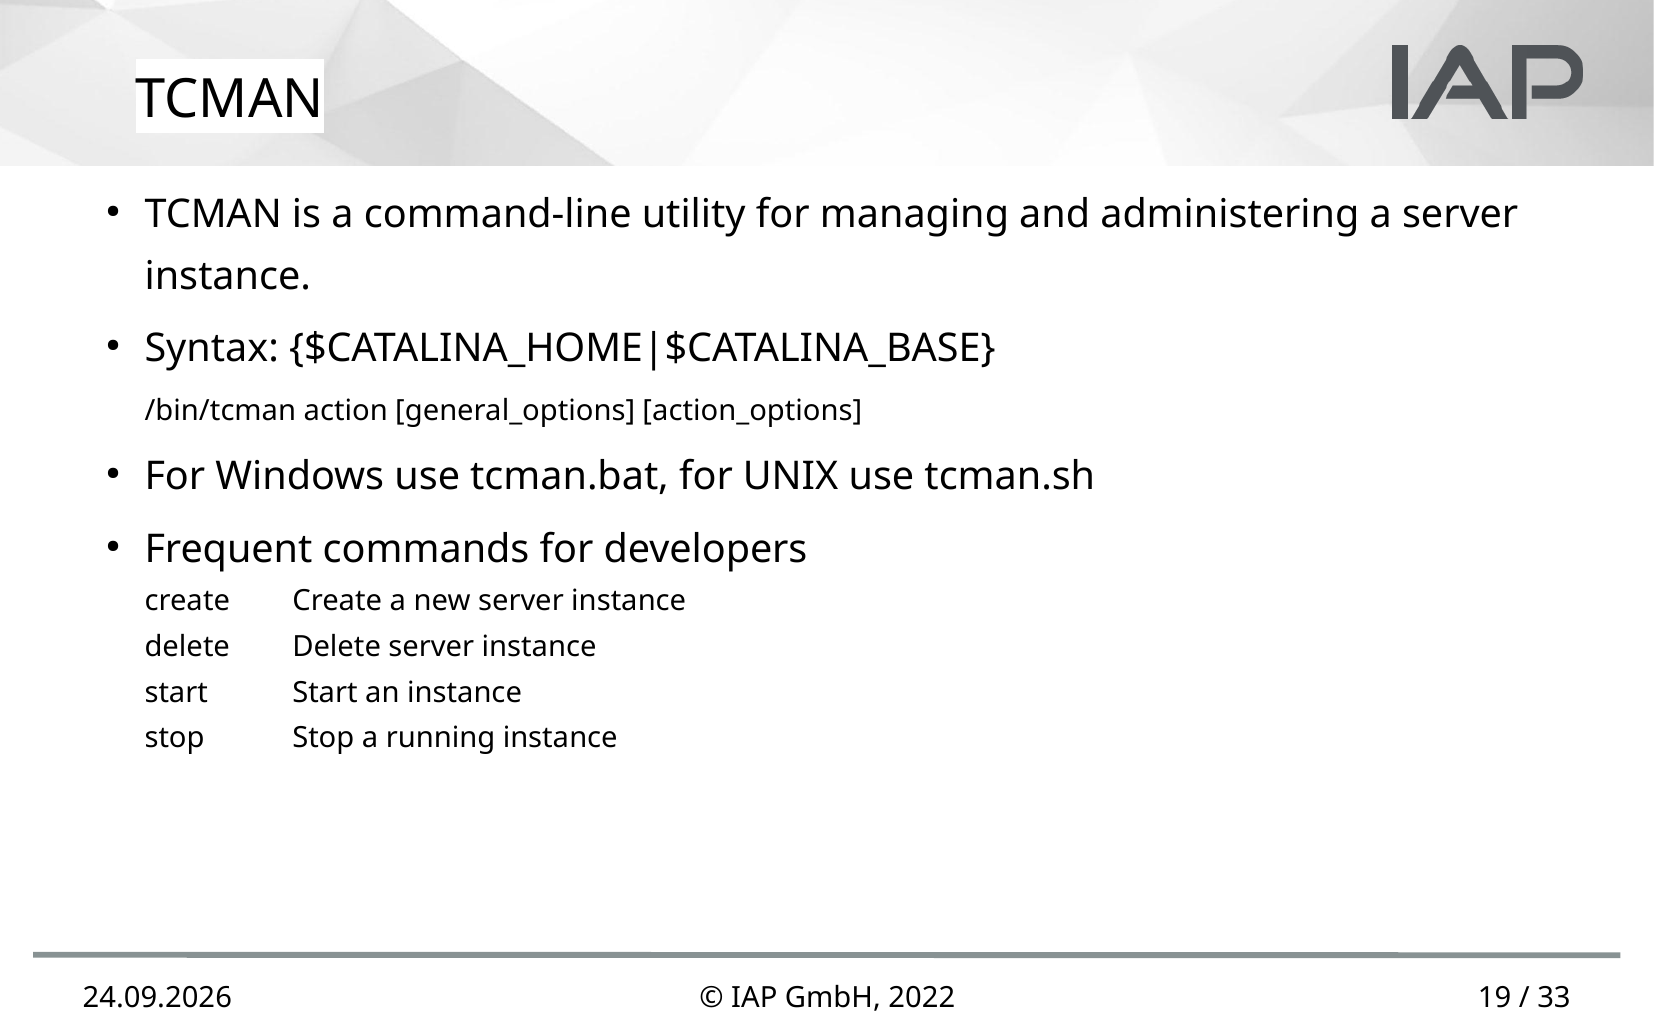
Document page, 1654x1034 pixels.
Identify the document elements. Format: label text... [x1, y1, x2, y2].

title TCMAN [135, 41, 1264, 152]
list TCMAN is a command-line utility for managing and administering a server instance. Syntax: {$CATALINA_HOME|$CATALINA_BASE} /bin/tcman action [general_options] [action_options] For Windows use tcman.bat, for UNIX use tcman.sh Frequent commands for developers create Create a new server instance delete Delete server instance start Start an instance stop Stop a running instance [88, 177, 1565, 880]
picture [0, 0, 1654, 166]
